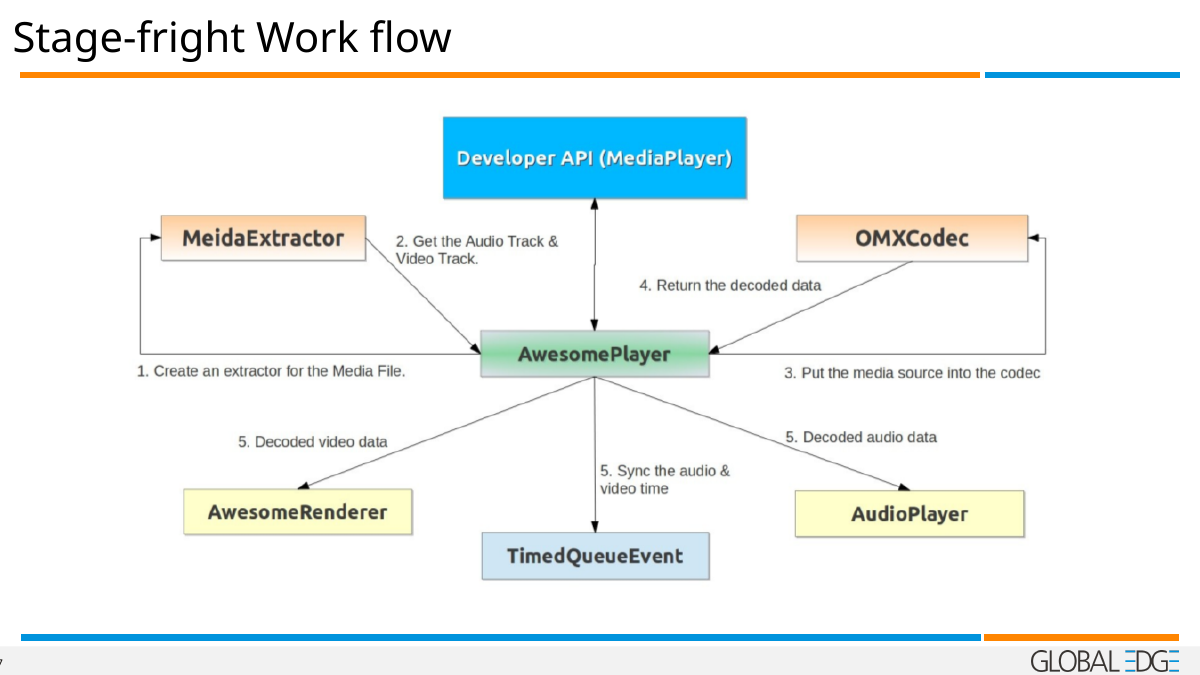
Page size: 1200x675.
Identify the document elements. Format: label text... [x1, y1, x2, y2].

picture [1031, 650, 1179, 672]
title Stage-fright Work flow [12, 9, 1088, 63]
picture [116, 91, 1062, 599]
